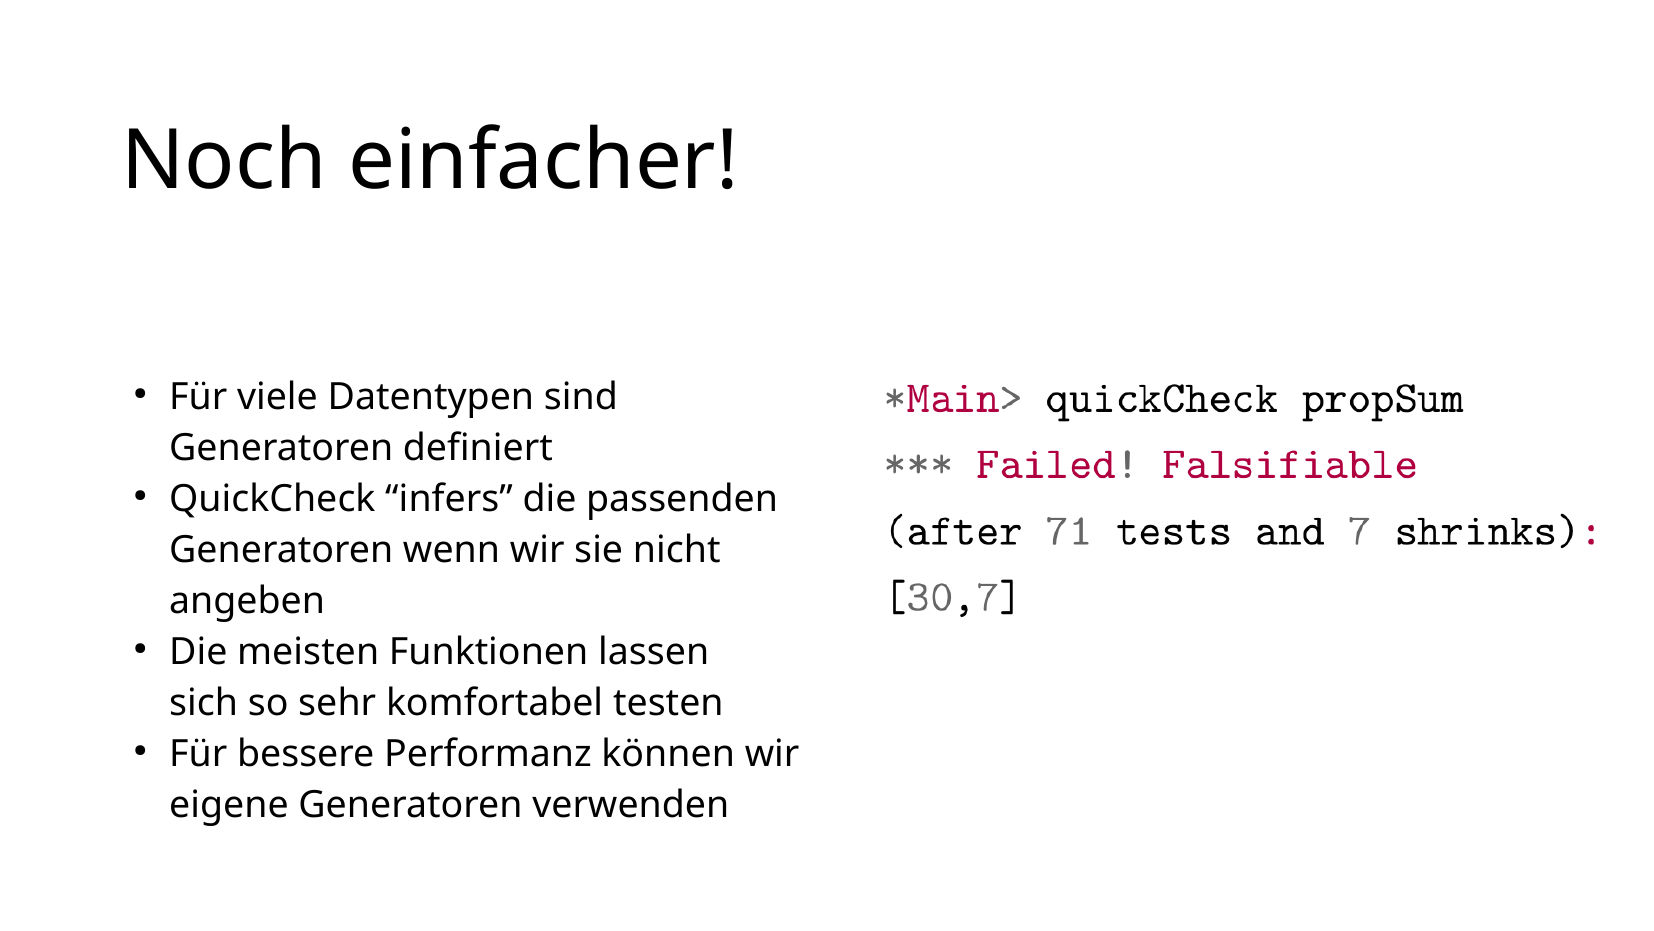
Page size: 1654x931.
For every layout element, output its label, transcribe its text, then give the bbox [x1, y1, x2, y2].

text_box Für viele Datentypen sind Generatoren definiert QuickCheck “infers” die passenden Generatoren wenn wir sie nicht angeben Die meisten Funktionen lassen sich so sehr komfortabel testen Für bessere Performanz können wir eigene Generatoren verwenden [118, 310, 1299, 887]
text_box Noch einfacher! [107, 92, 1536, 380]
picture [874, 366, 1607, 644]
